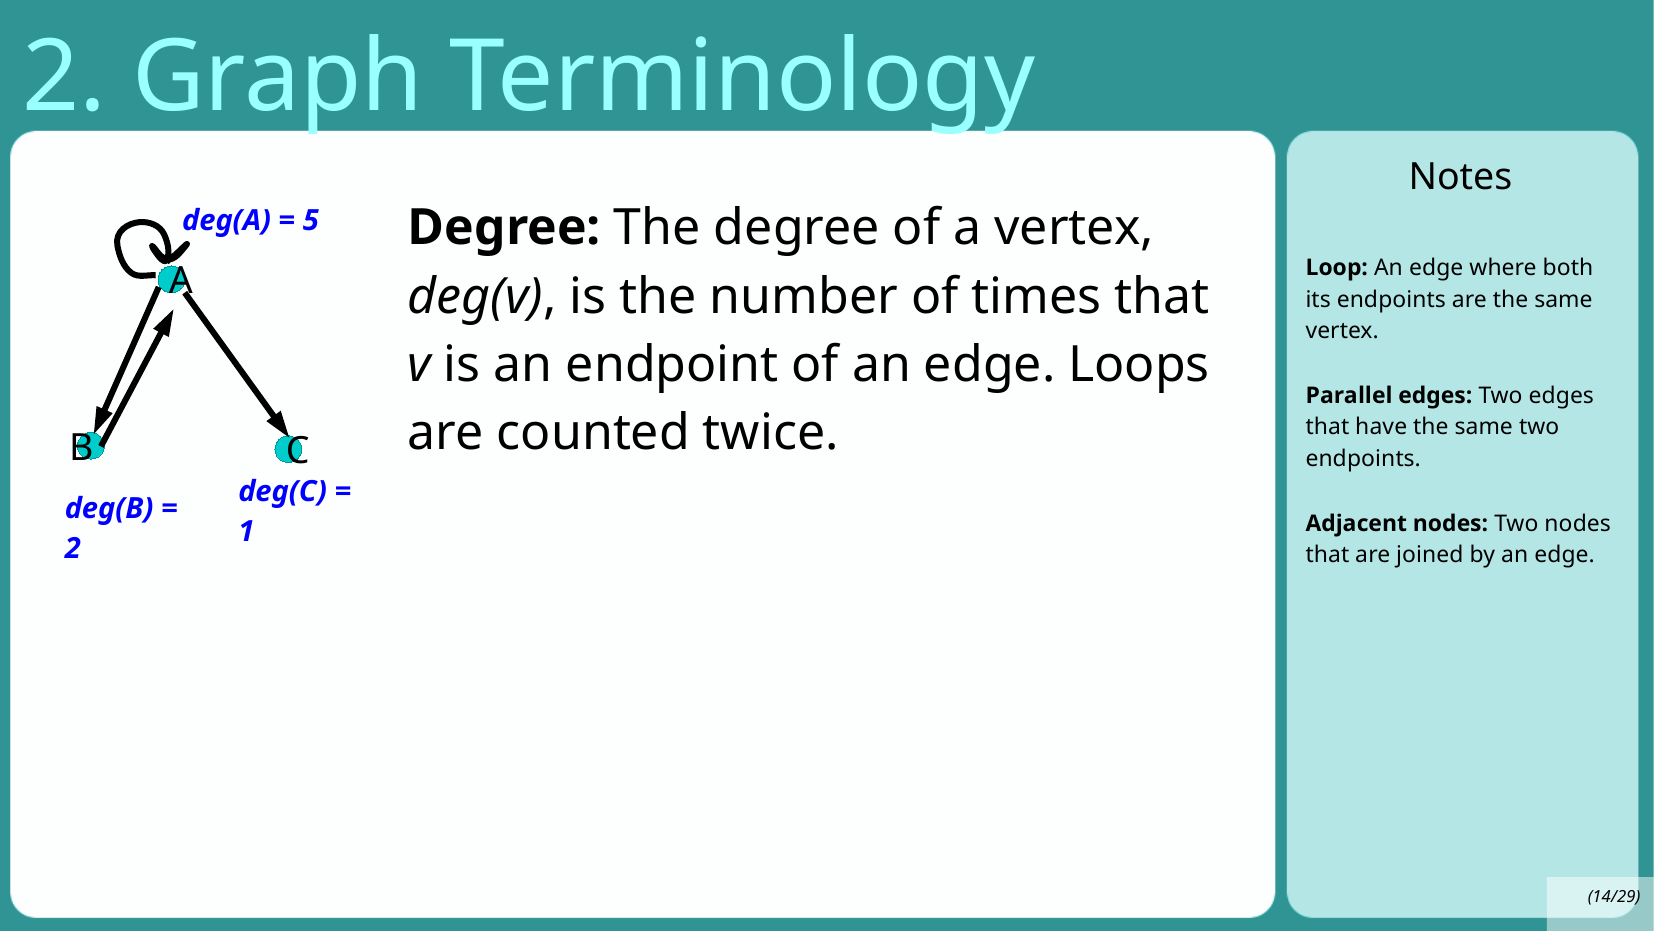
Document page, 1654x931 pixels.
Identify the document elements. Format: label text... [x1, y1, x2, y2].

picture [0, 0, 1654, 931]
text_box C [274, 435, 294, 463]
text_box A [172, 285, 184, 293]
text_box deg(A) = 5 [167, 191, 408, 239]
text_box C [291, 439, 302, 460]
text_box Notes Loop: An edge where both its endpoints are the same vertex. Parallel edges: Two edges that have the same two endpoints. Adjacent nodes: Two nodes that are joined by an edge. [1290, 141, 1631, 661]
text_box B [77, 447, 88, 457]
text_box (<number>/29) [1546, 877, 1654, 931]
text_box B [77, 436, 87, 445]
text_box deg(B) = 2 [50, 480, 216, 529]
text_box Degree: The degree of a vertex, deg(v), is the number of times that v is an endpoint of an edge. Loops are counted twice. [407, 191, 1244, 810]
text_box B [84, 432, 105, 460]
title 2. Graph Terminology [22, 13, 1511, 130]
text_box A [176, 271, 184, 282]
text_box A [158, 265, 178, 293]
text_box deg(C) = 1 [223, 463, 390, 511]
